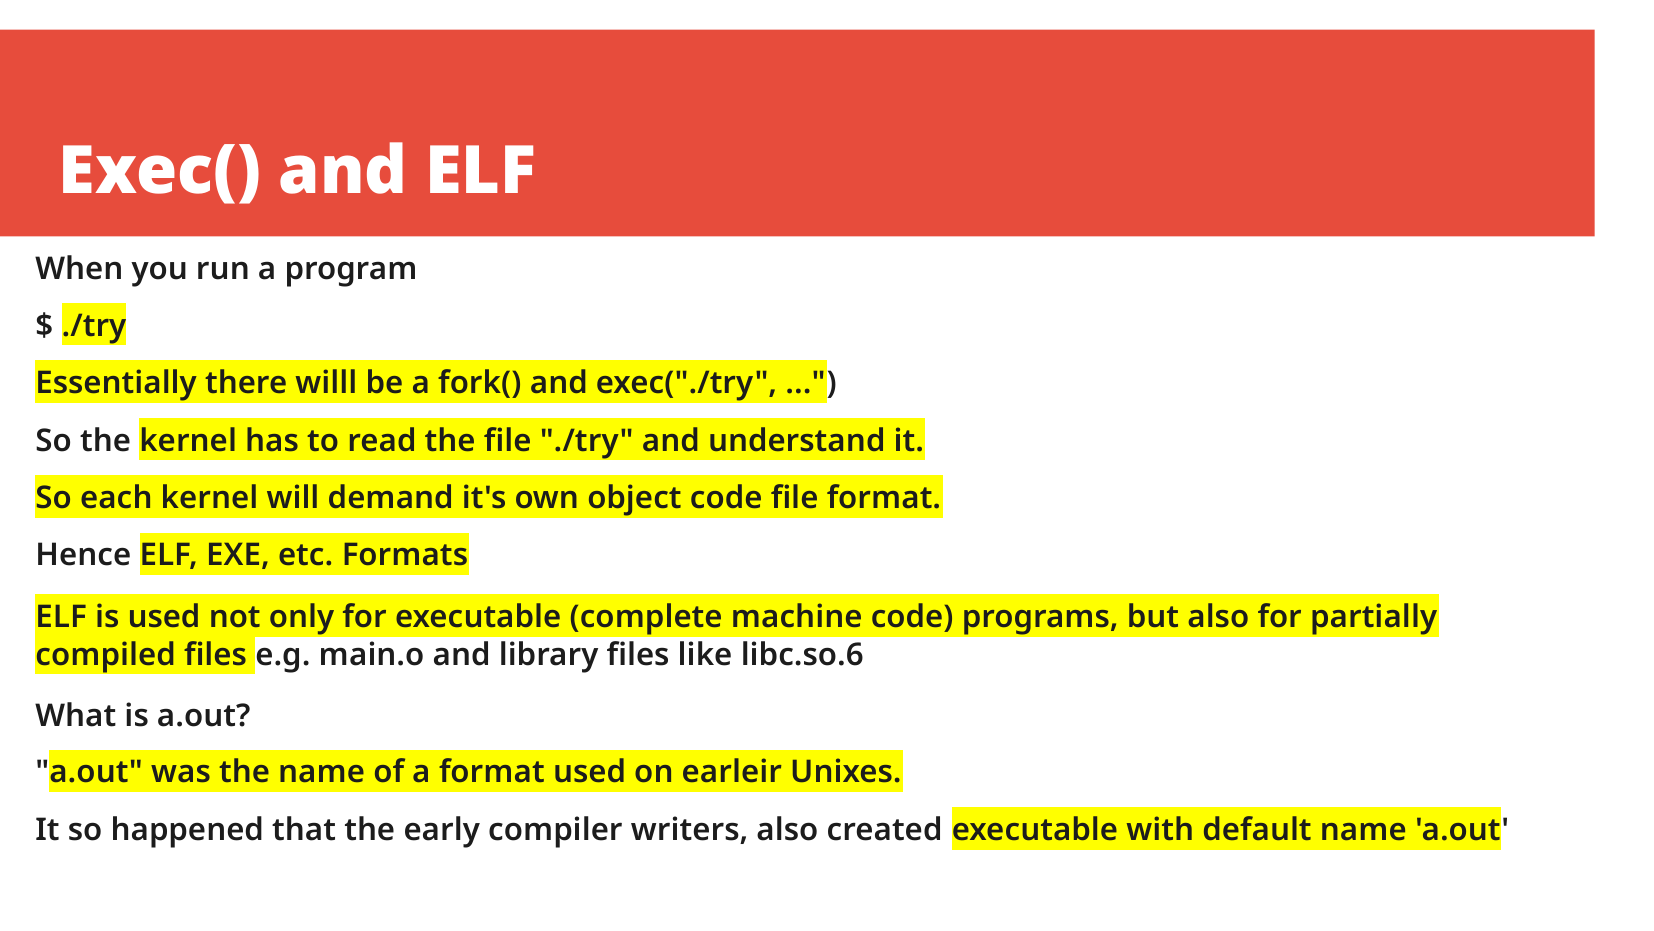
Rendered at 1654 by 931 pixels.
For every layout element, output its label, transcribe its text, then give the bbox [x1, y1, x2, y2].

title Exec() and ELF [59, 59, 1595, 207]
list When you run a program $ ./try Essentially there willl be a fork() and exec("./try", ...") So the kernel has to read the file "./try" and understand it. So each kernel will demand it's own object code file format. Hence ELF, EXE, etc. Formats ELF is used not only for executable (complete machine code) programs, but also for partially compiled files e.g. main.o and library files like libc.so.6 What is a.out? "a.out" was the name of a format used on earleir Unixes. It so happened that the early compiler writers, also created executable with default name 'a.out' [35, 248, 1542, 931]
